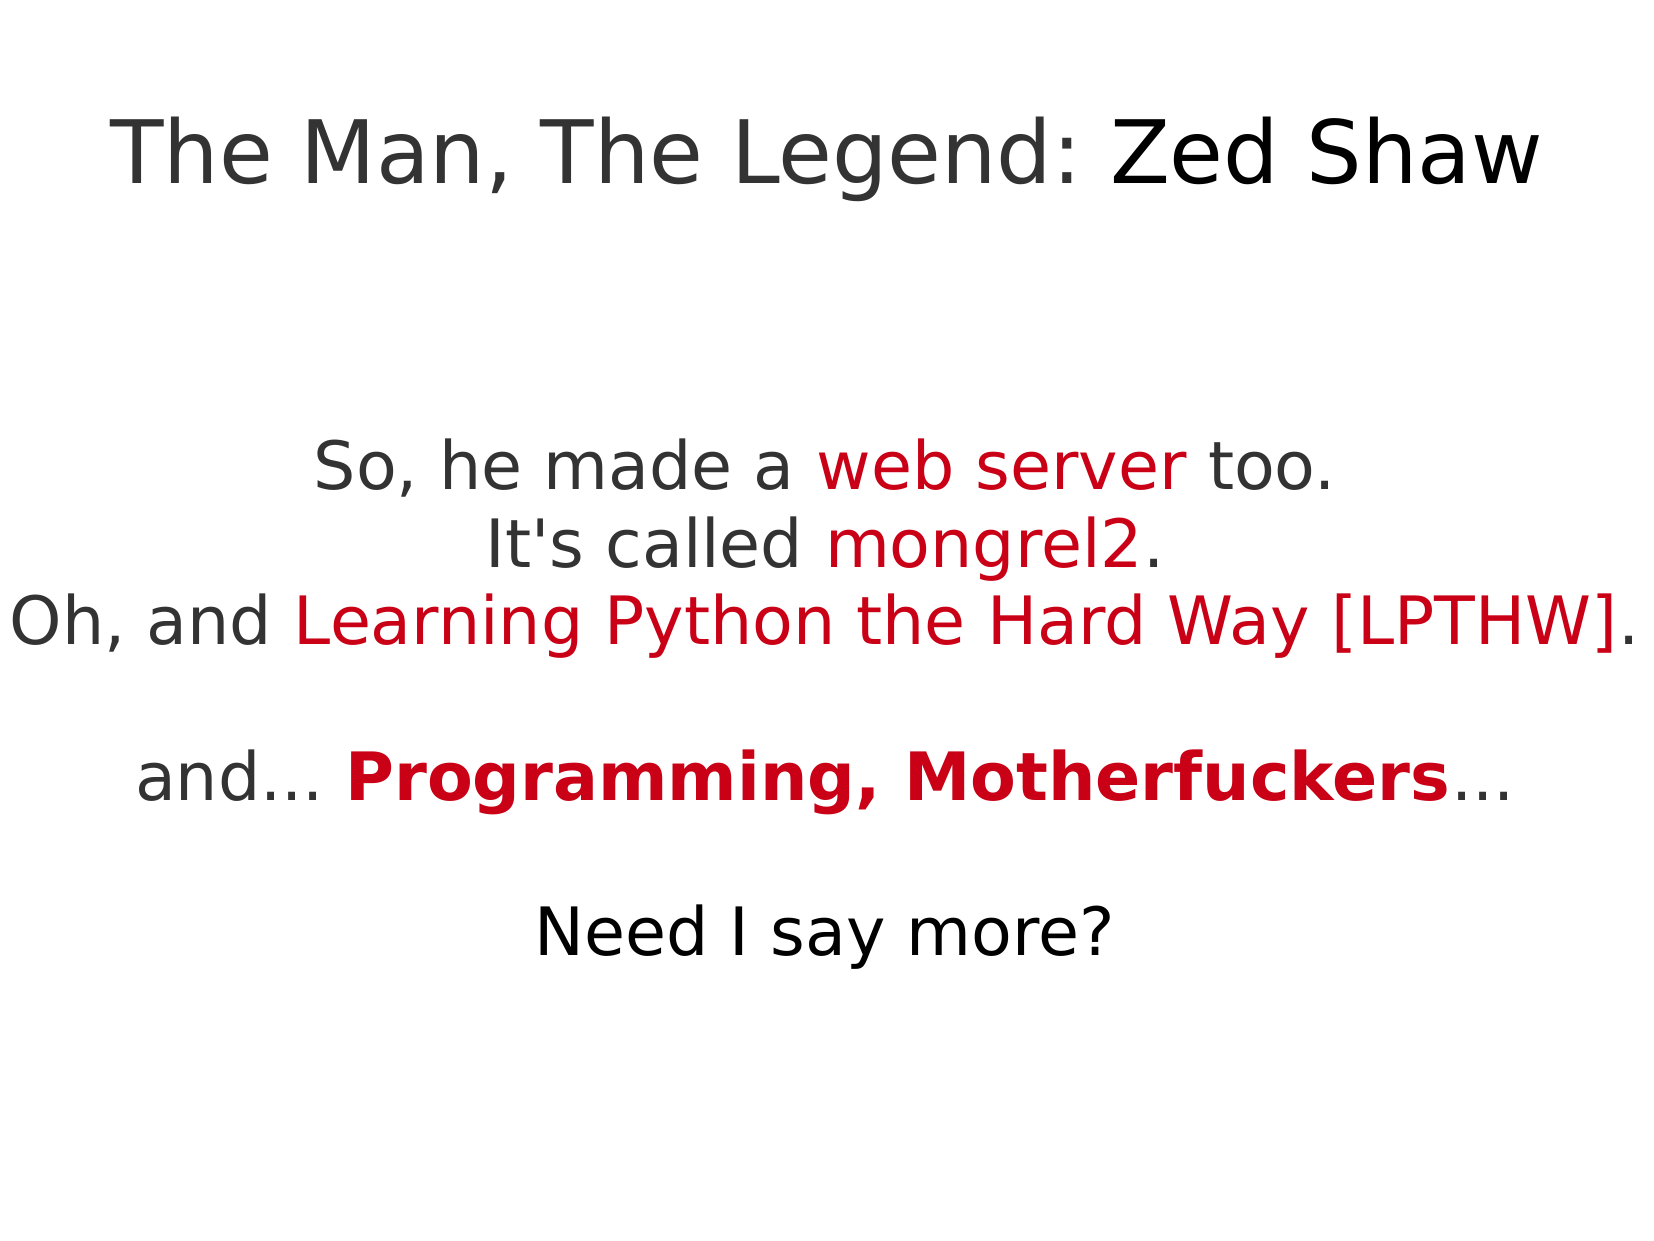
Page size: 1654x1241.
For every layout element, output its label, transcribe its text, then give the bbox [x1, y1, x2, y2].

title The Man, The Legend: Zed Shaw [82, 49, 1571, 257]
subtitle So, he made a web server too. It's called mongrel2. Oh, and Learning Python the Hard Way [LPTHW]. and... Programming, Motherfuckers... Need I say more? [0, 290, 1651, 1109]
